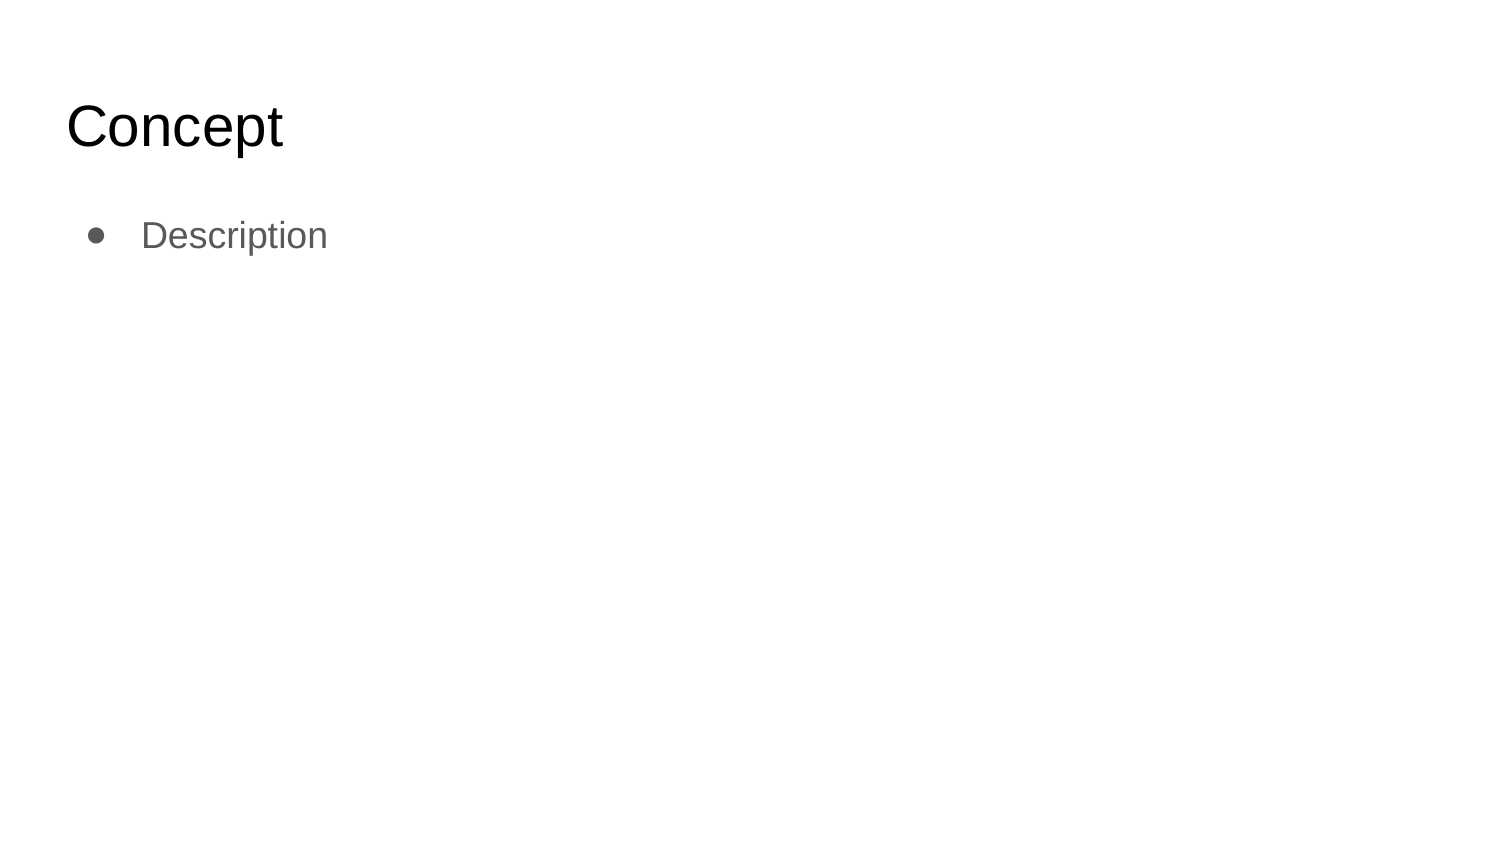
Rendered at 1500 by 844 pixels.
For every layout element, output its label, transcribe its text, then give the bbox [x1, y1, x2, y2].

list Description [51, 189, 1449, 750]
title Concept [51, 72, 1449, 167]
